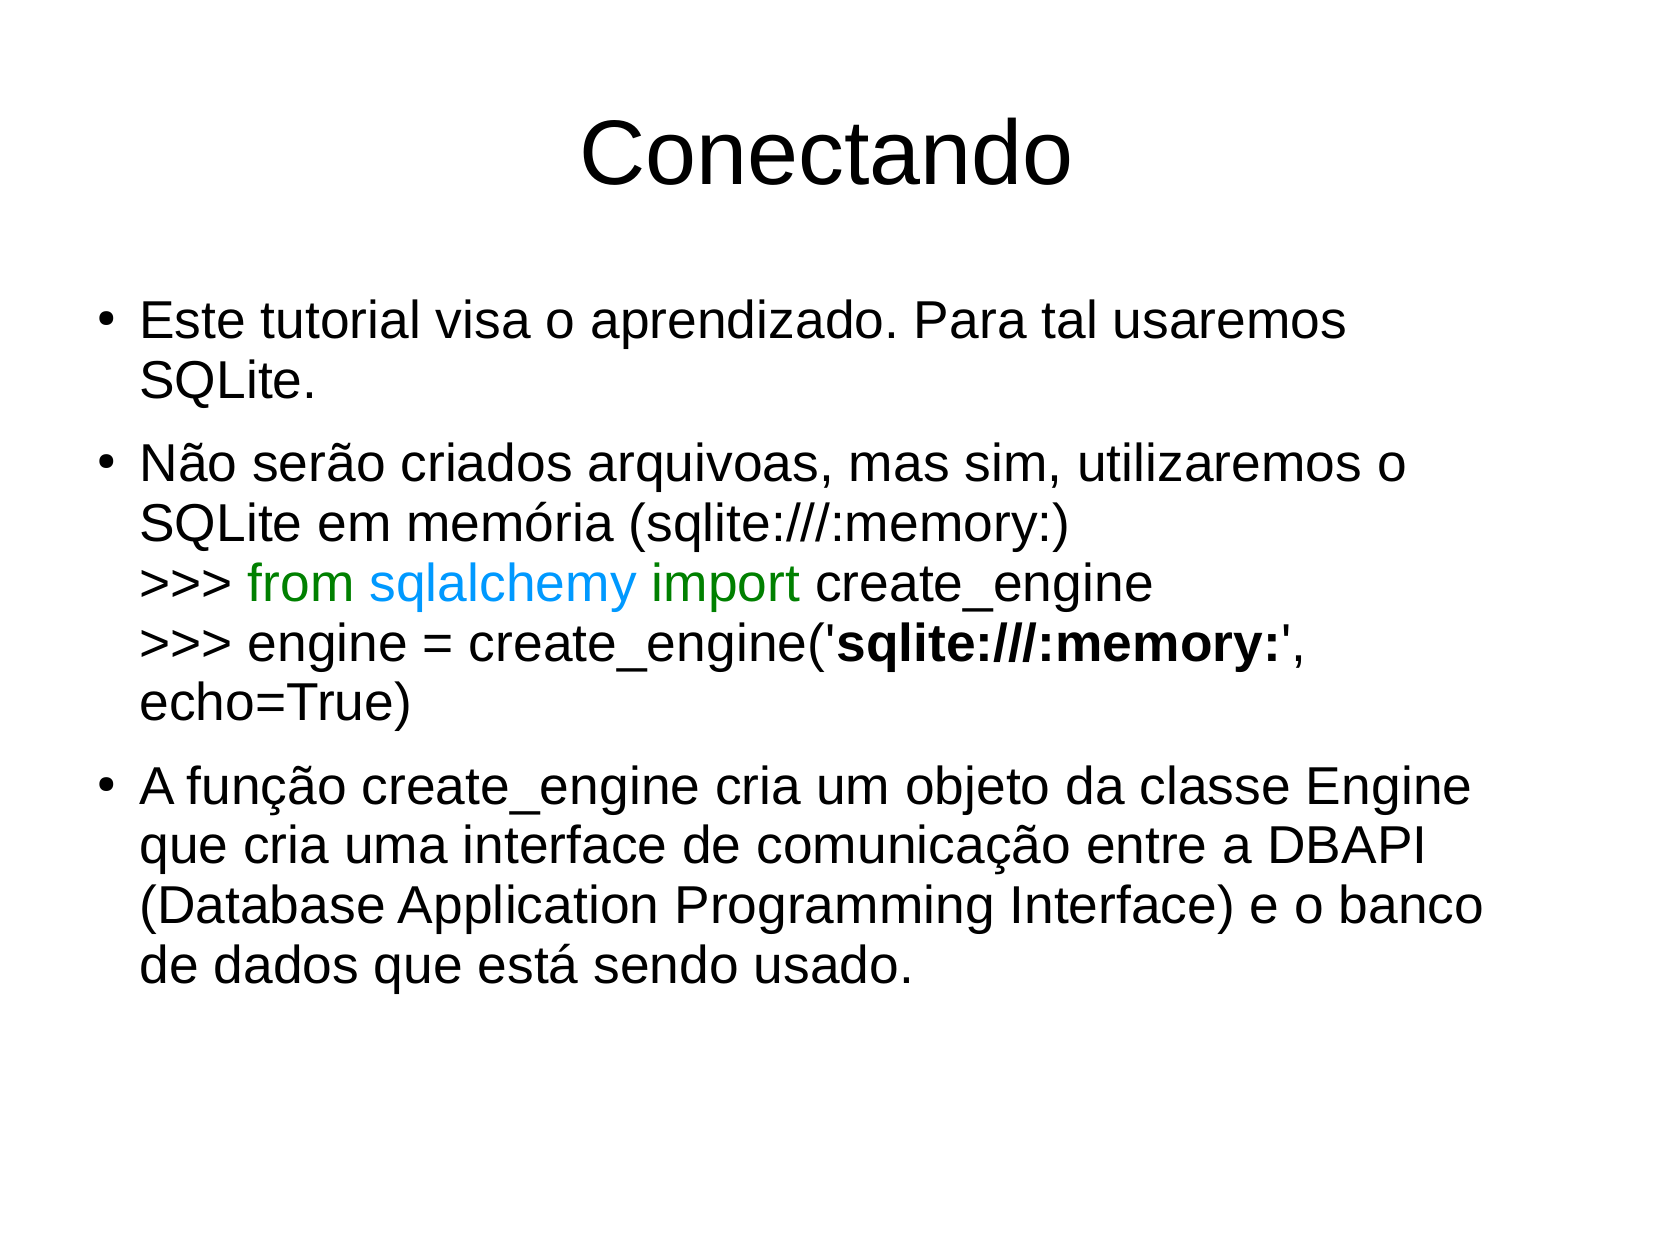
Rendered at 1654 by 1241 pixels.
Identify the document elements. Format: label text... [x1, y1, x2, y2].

title Conectando [82, 49, 1571, 257]
list Este tutorial visa o aprendizado. Para tal usaremos SQLite. Não serão criados arquivoas, mas sim, utilizaremos o SQLite em memória (sqlite:///:memory:) >>> from sqlalchemy import create_engine >>> engine = create_engine('sqlite:///:memory:', echo=True) A função create_engine cria um objeto da classe Engine que cria uma interface de comunicação entre a DBAPI (Database Application Programming Interface) e o banco de dados que está sendo usado. [82, 290, 1538, 1010]
